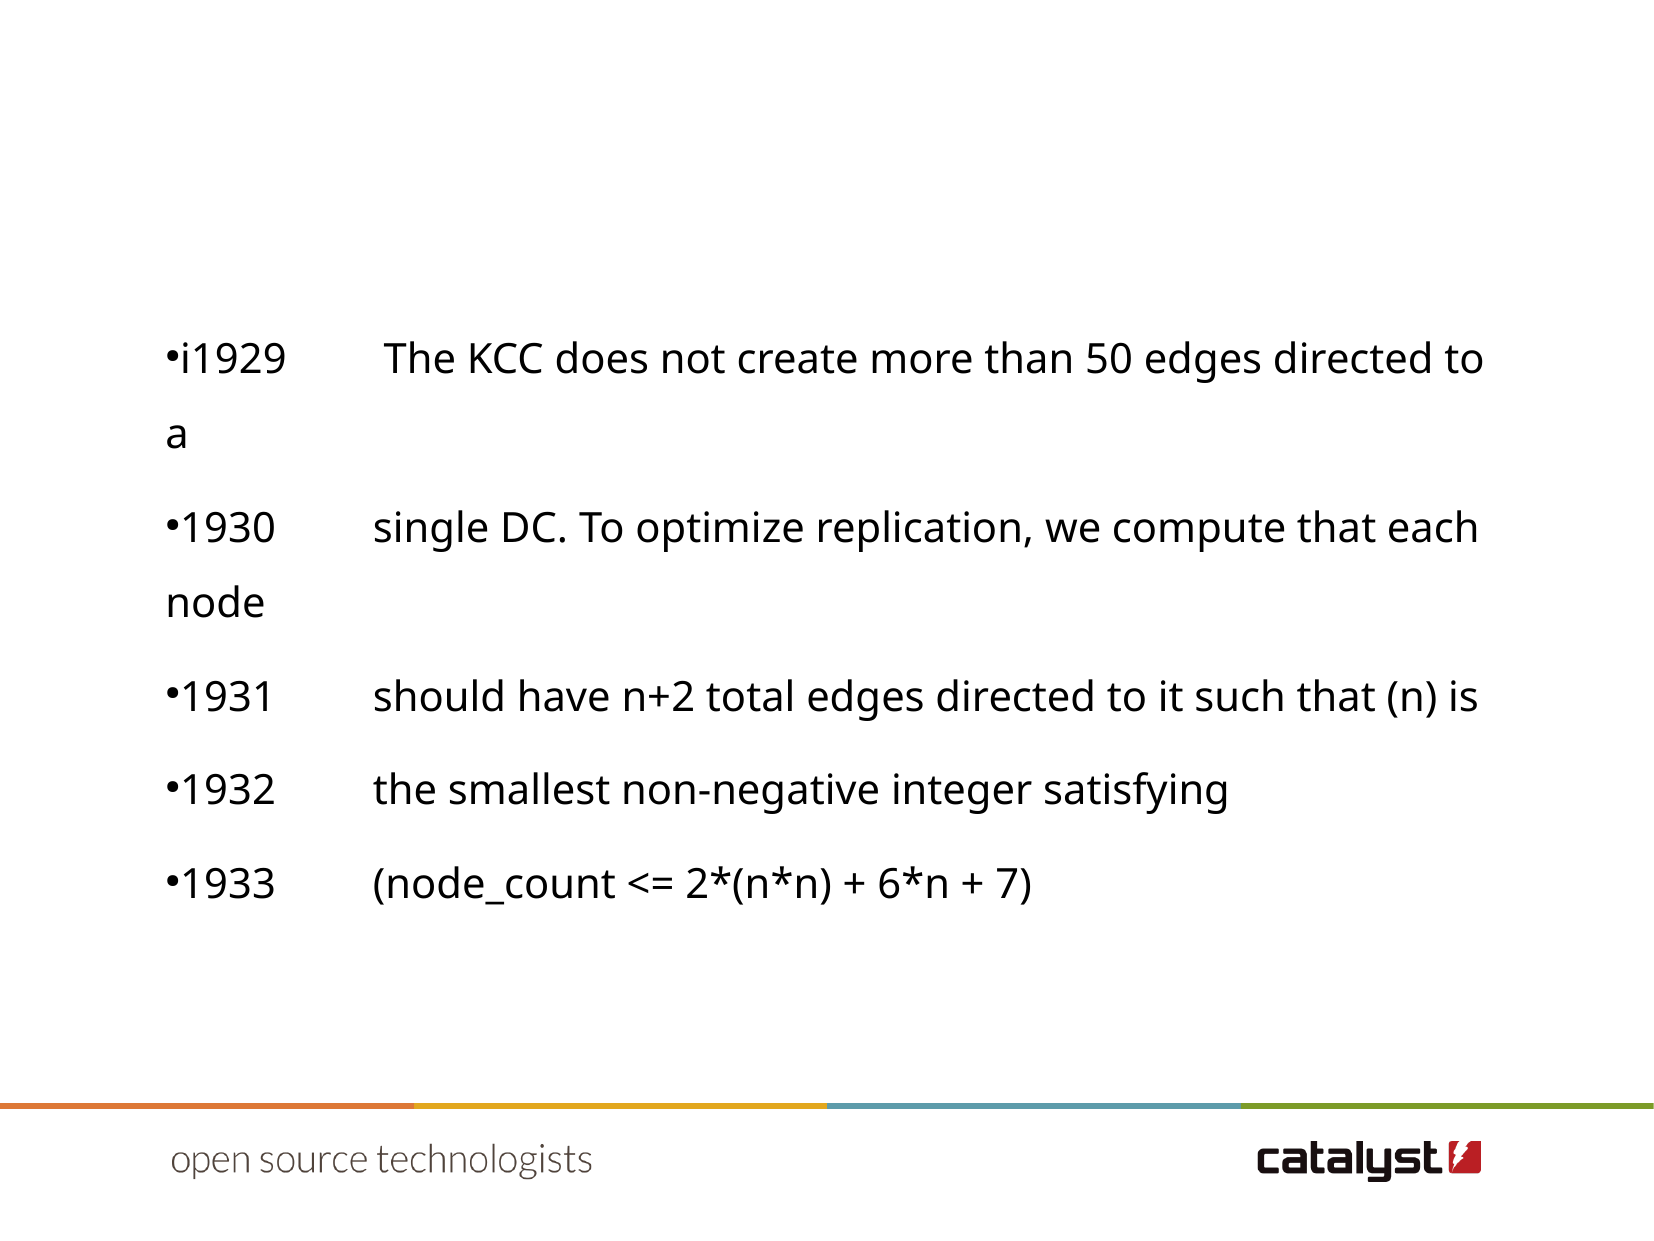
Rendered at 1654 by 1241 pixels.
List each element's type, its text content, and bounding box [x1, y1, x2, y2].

list i1929 The KCC does not create more than 50 edges directed to a 1930 single DC. To optimize replication, we compute that each node 1931 should have n+2 total edges directed to it such that (n) is 1932 the smallest non-negative integer satisfying 1933 (node_count <= 2*(n*n) + 6*n + 7) [165, 307, 1489, 1027]
